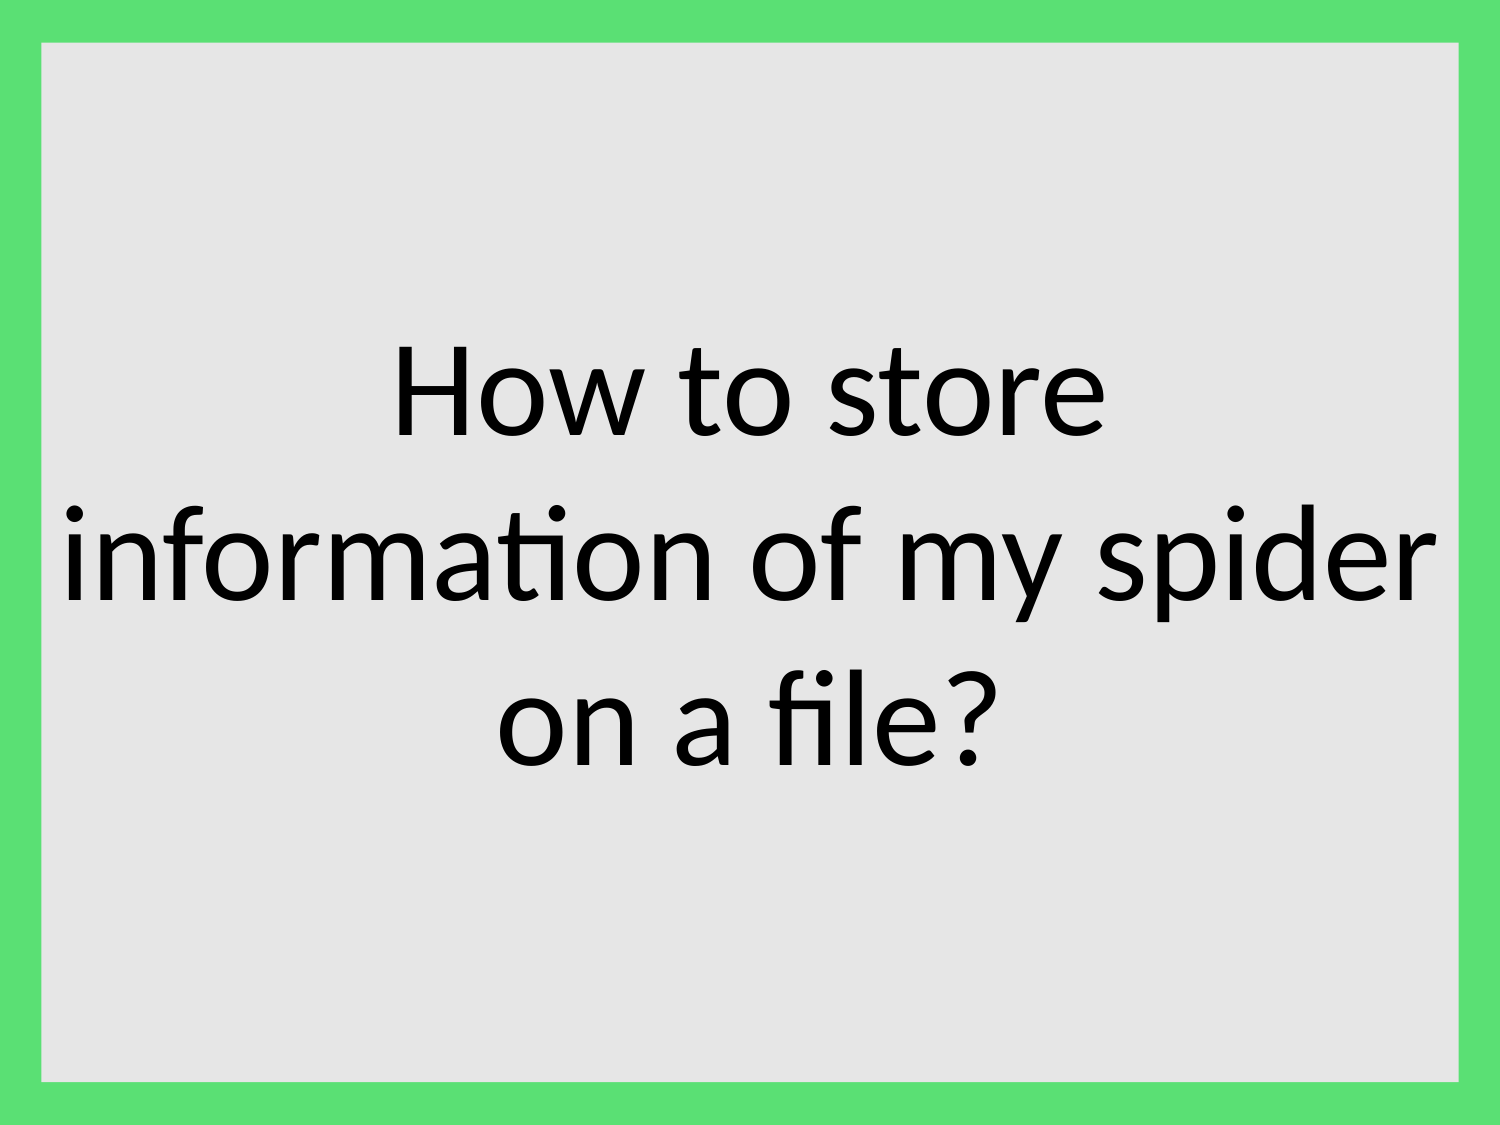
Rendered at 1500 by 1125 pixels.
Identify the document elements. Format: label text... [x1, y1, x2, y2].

text_box [41, 42, 1459, 290]
text_box [41, 801, 1459, 1083]
text_box How to store information of my spider on a file? [41, 290, 1459, 801]
